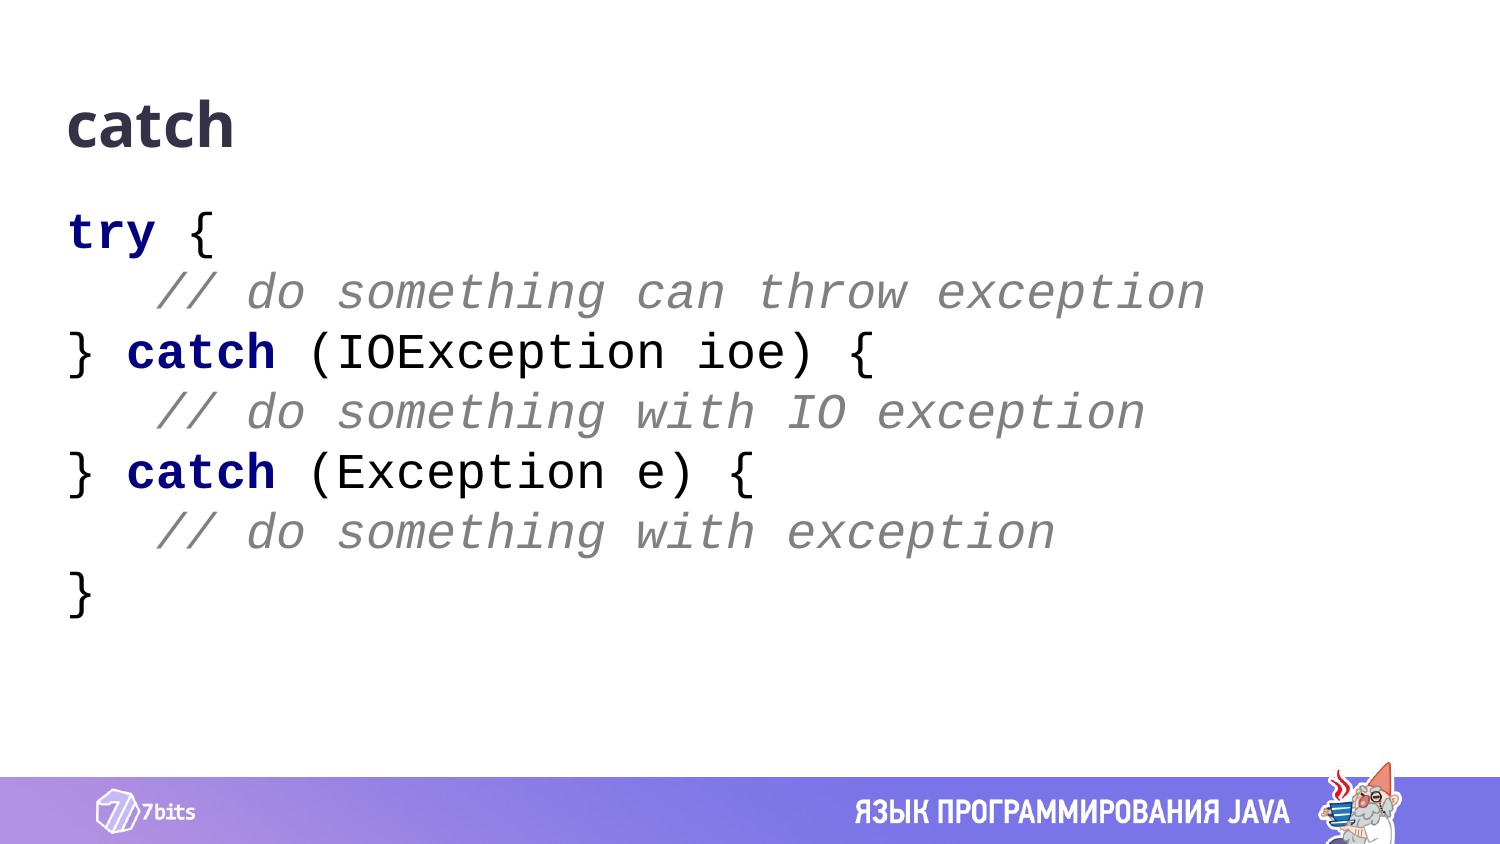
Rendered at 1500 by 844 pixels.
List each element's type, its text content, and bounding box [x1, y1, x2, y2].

list try { // do something can throw exception } catch (IOException ioe) { // do something with IO exception } catch (Exception e) { // do something with exception } [51, 184, 1449, 745]
picture [0, 717, 1500, 844]
title catch [51, 69, 1449, 164]
